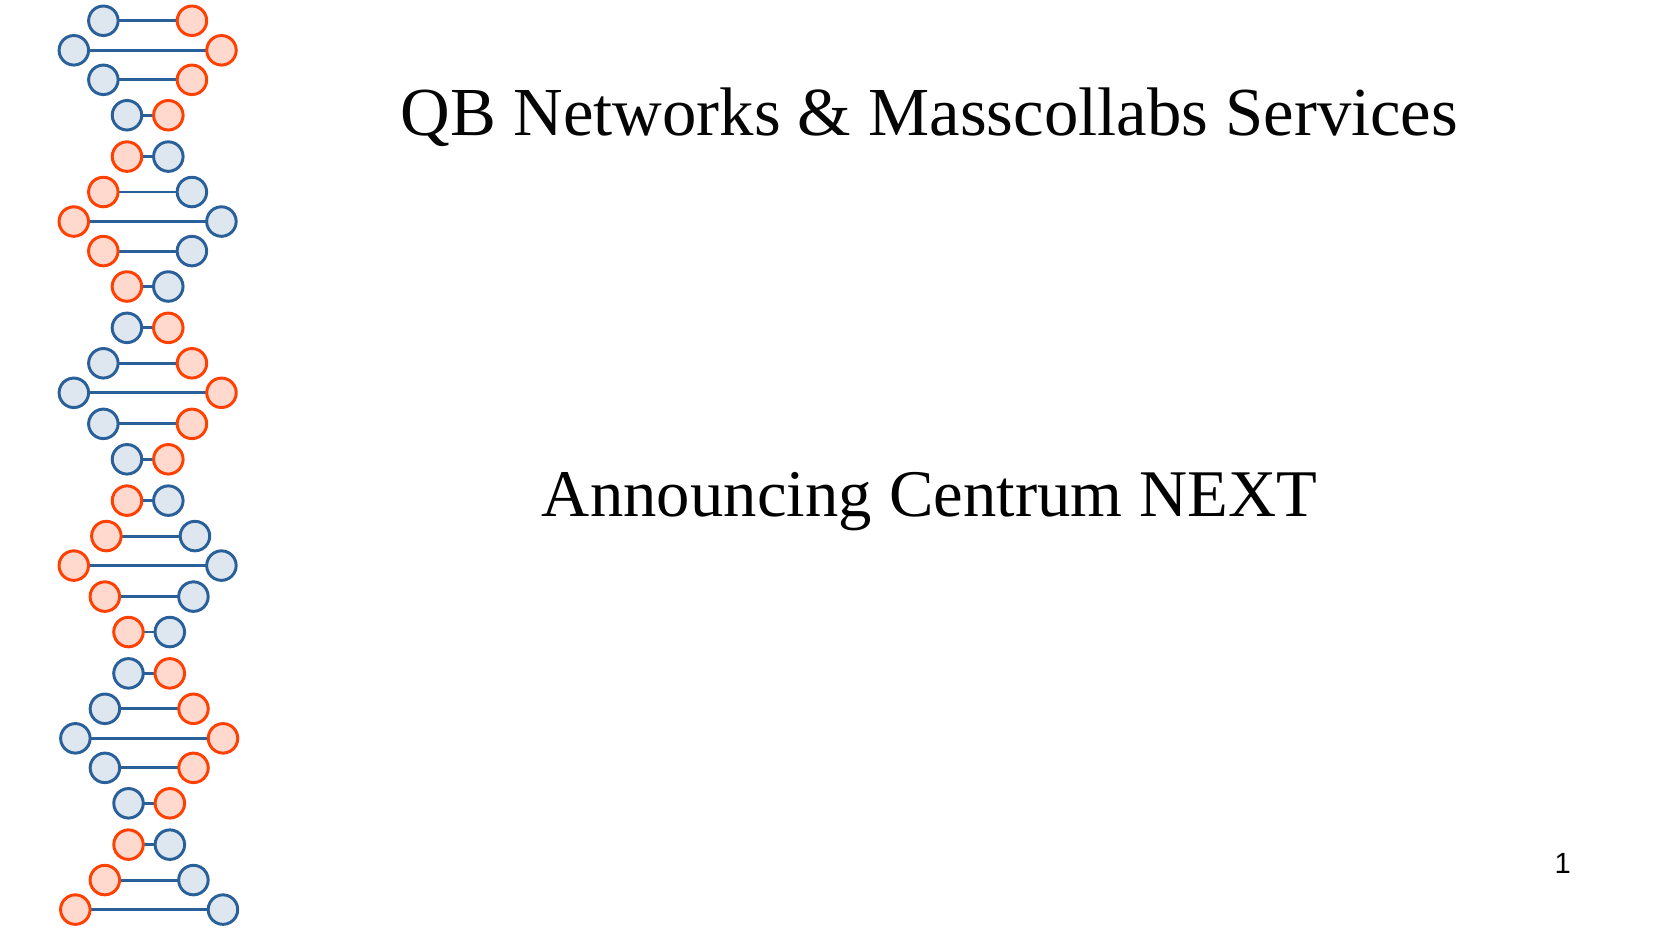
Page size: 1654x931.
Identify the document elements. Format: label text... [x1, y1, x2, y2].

title QB Networks & Masscollabs Services [265, 35, 1595, 189]
subtitle Announcing Centrum NEXT [265, 224, 1595, 764]
